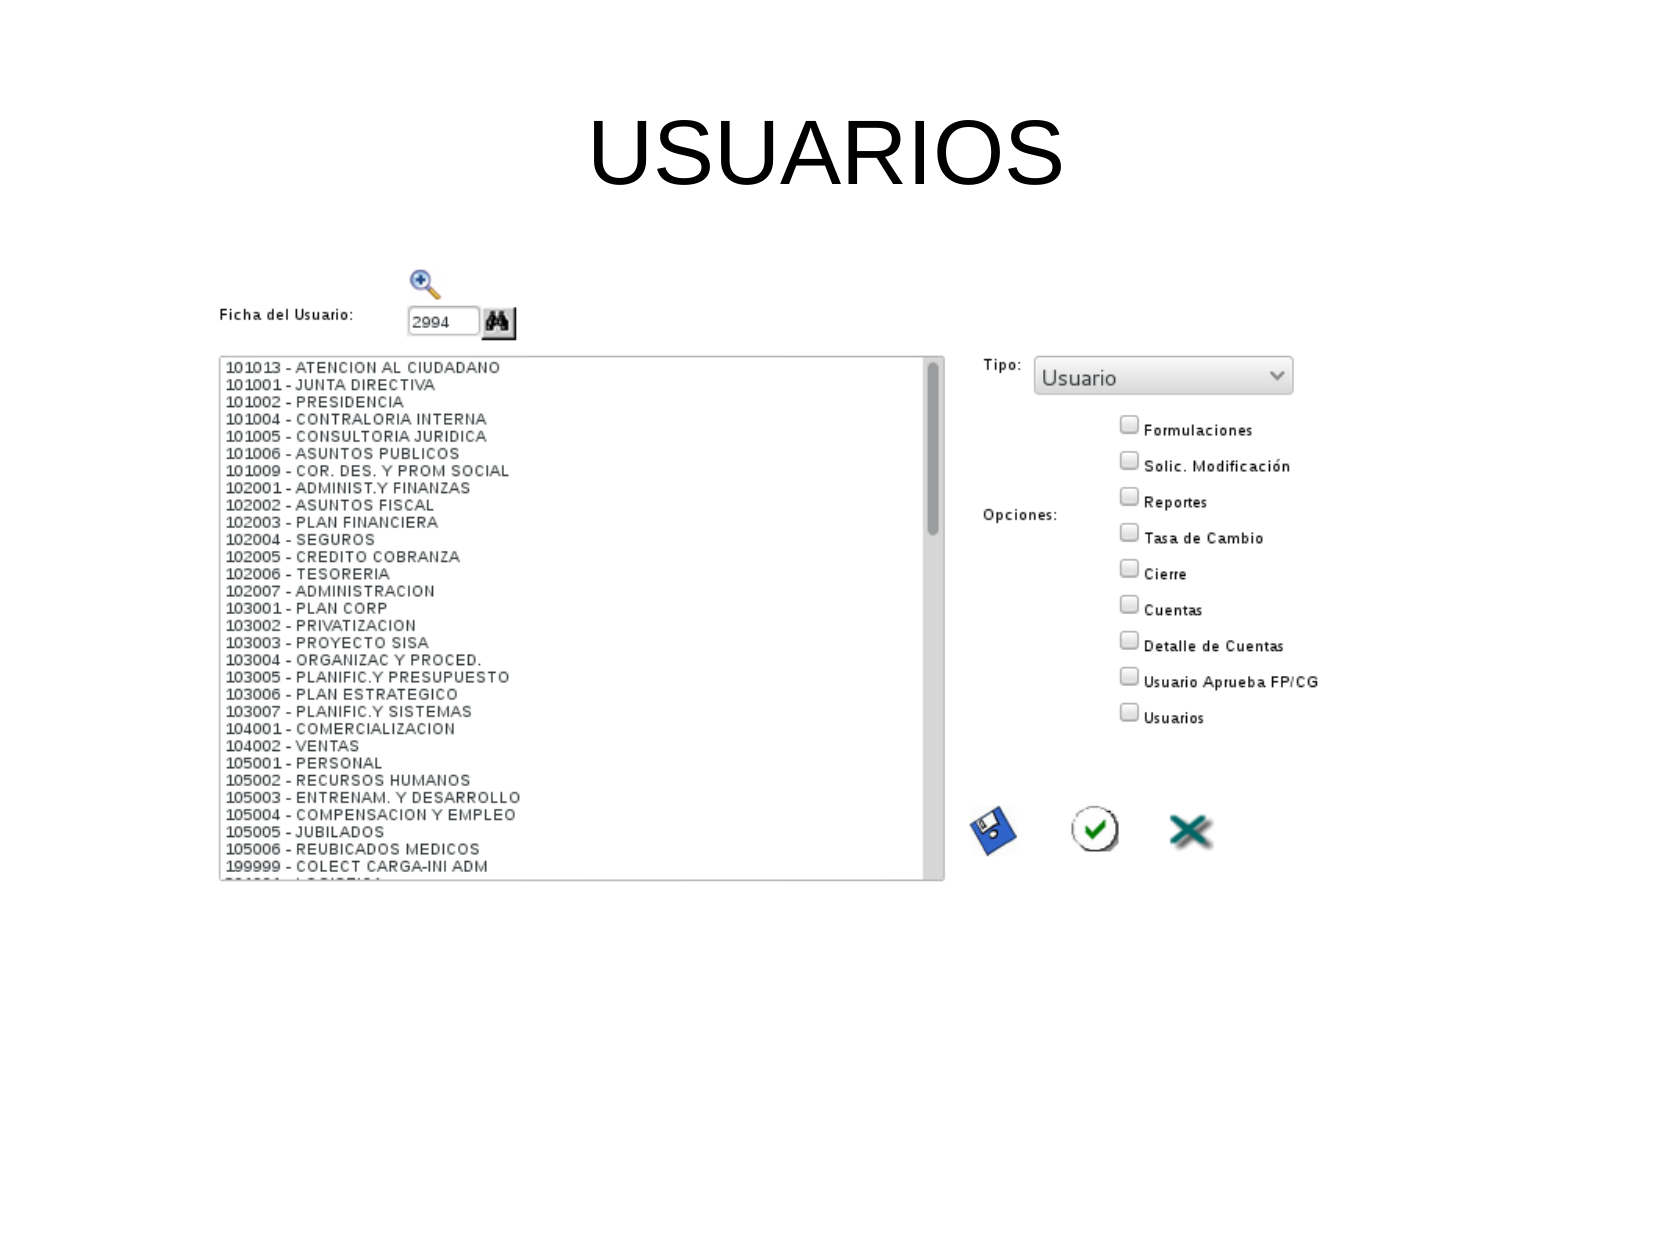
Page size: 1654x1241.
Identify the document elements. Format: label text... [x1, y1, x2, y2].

picture [202, 231, 1452, 1094]
title USUARIOS [82, 49, 1571, 257]
